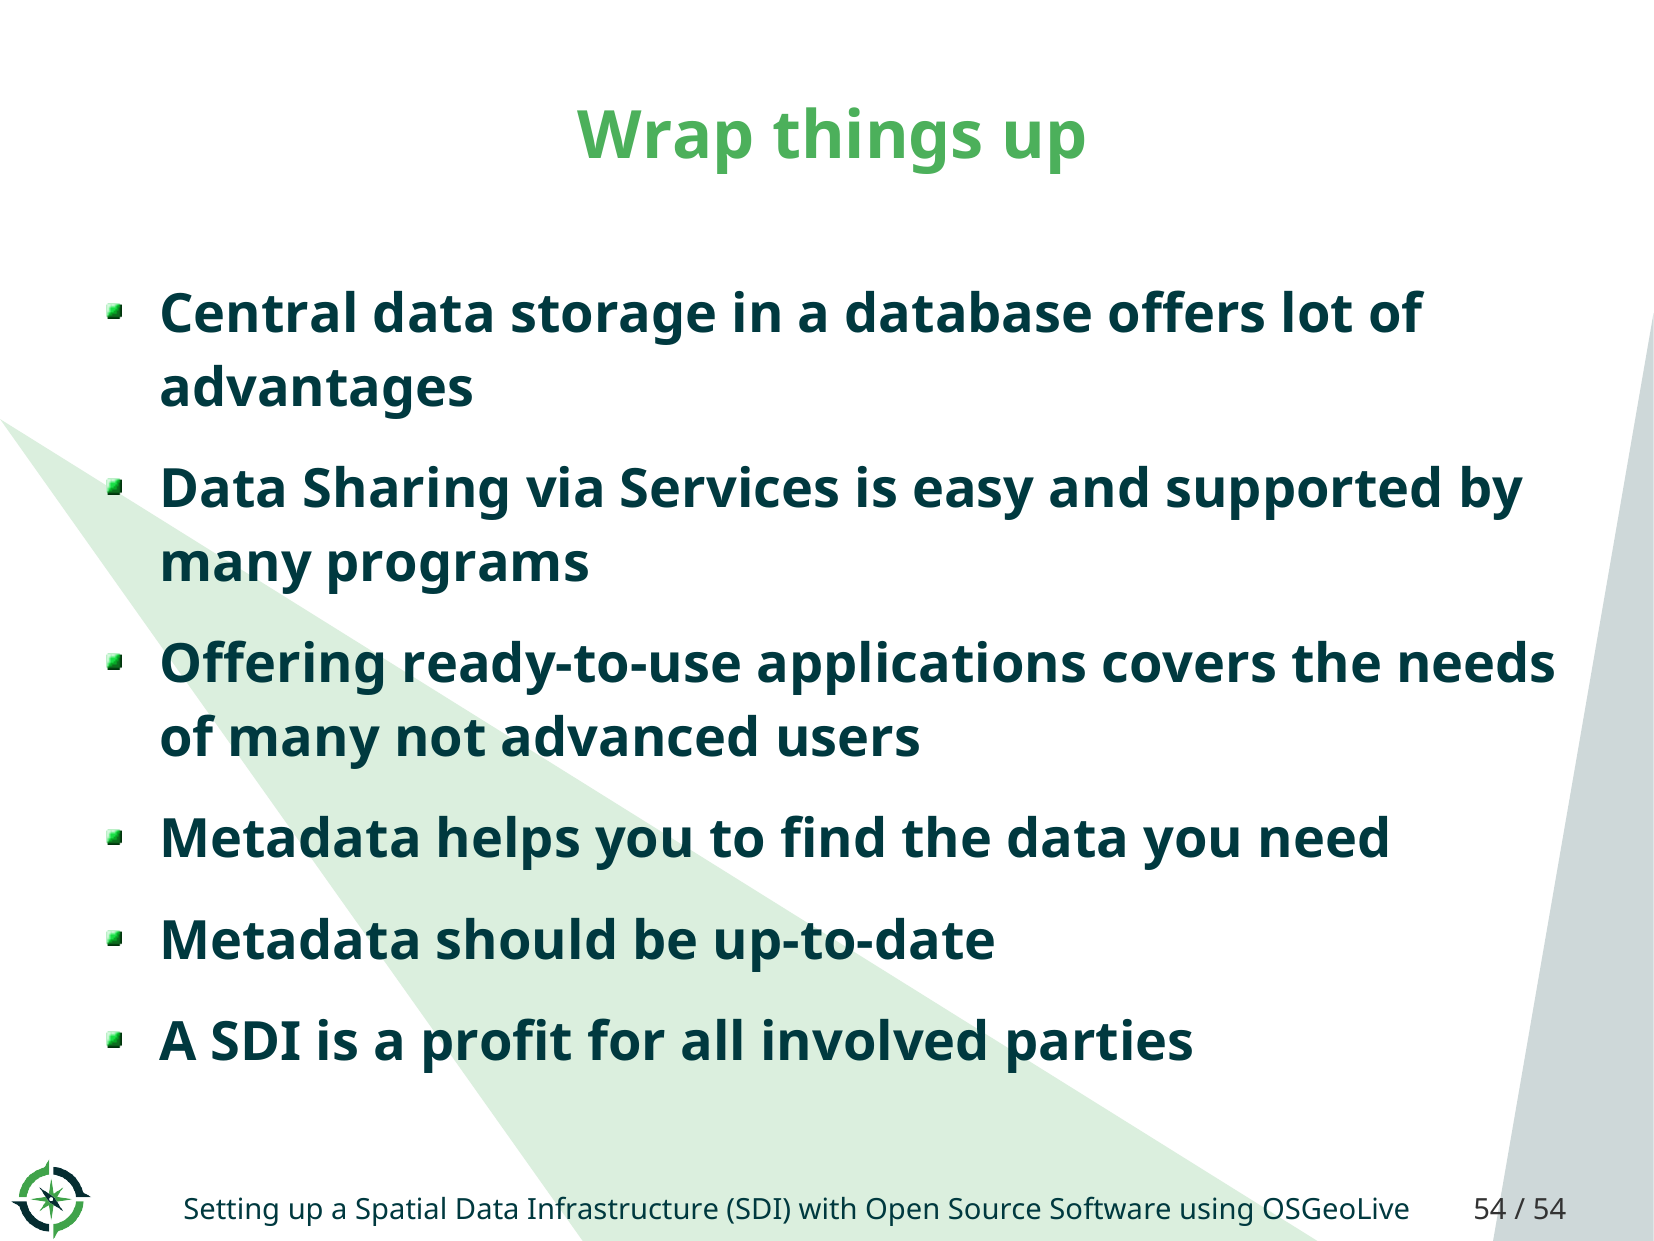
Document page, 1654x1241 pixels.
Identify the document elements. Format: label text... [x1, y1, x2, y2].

list Central data storage in a database offers lot of advantages Data Sharing via Services is easy and supported by many programs Offering ready-to-use applications covers the needs of many not advanced users Metadata helps you to find the data you need Metadata should be up-to-date A SDI is a profit for all involved parties [88, 274, 1577, 1093]
title Wrap things up [88, 59, 1577, 207]
picture [10, 1158, 92, 1240]
